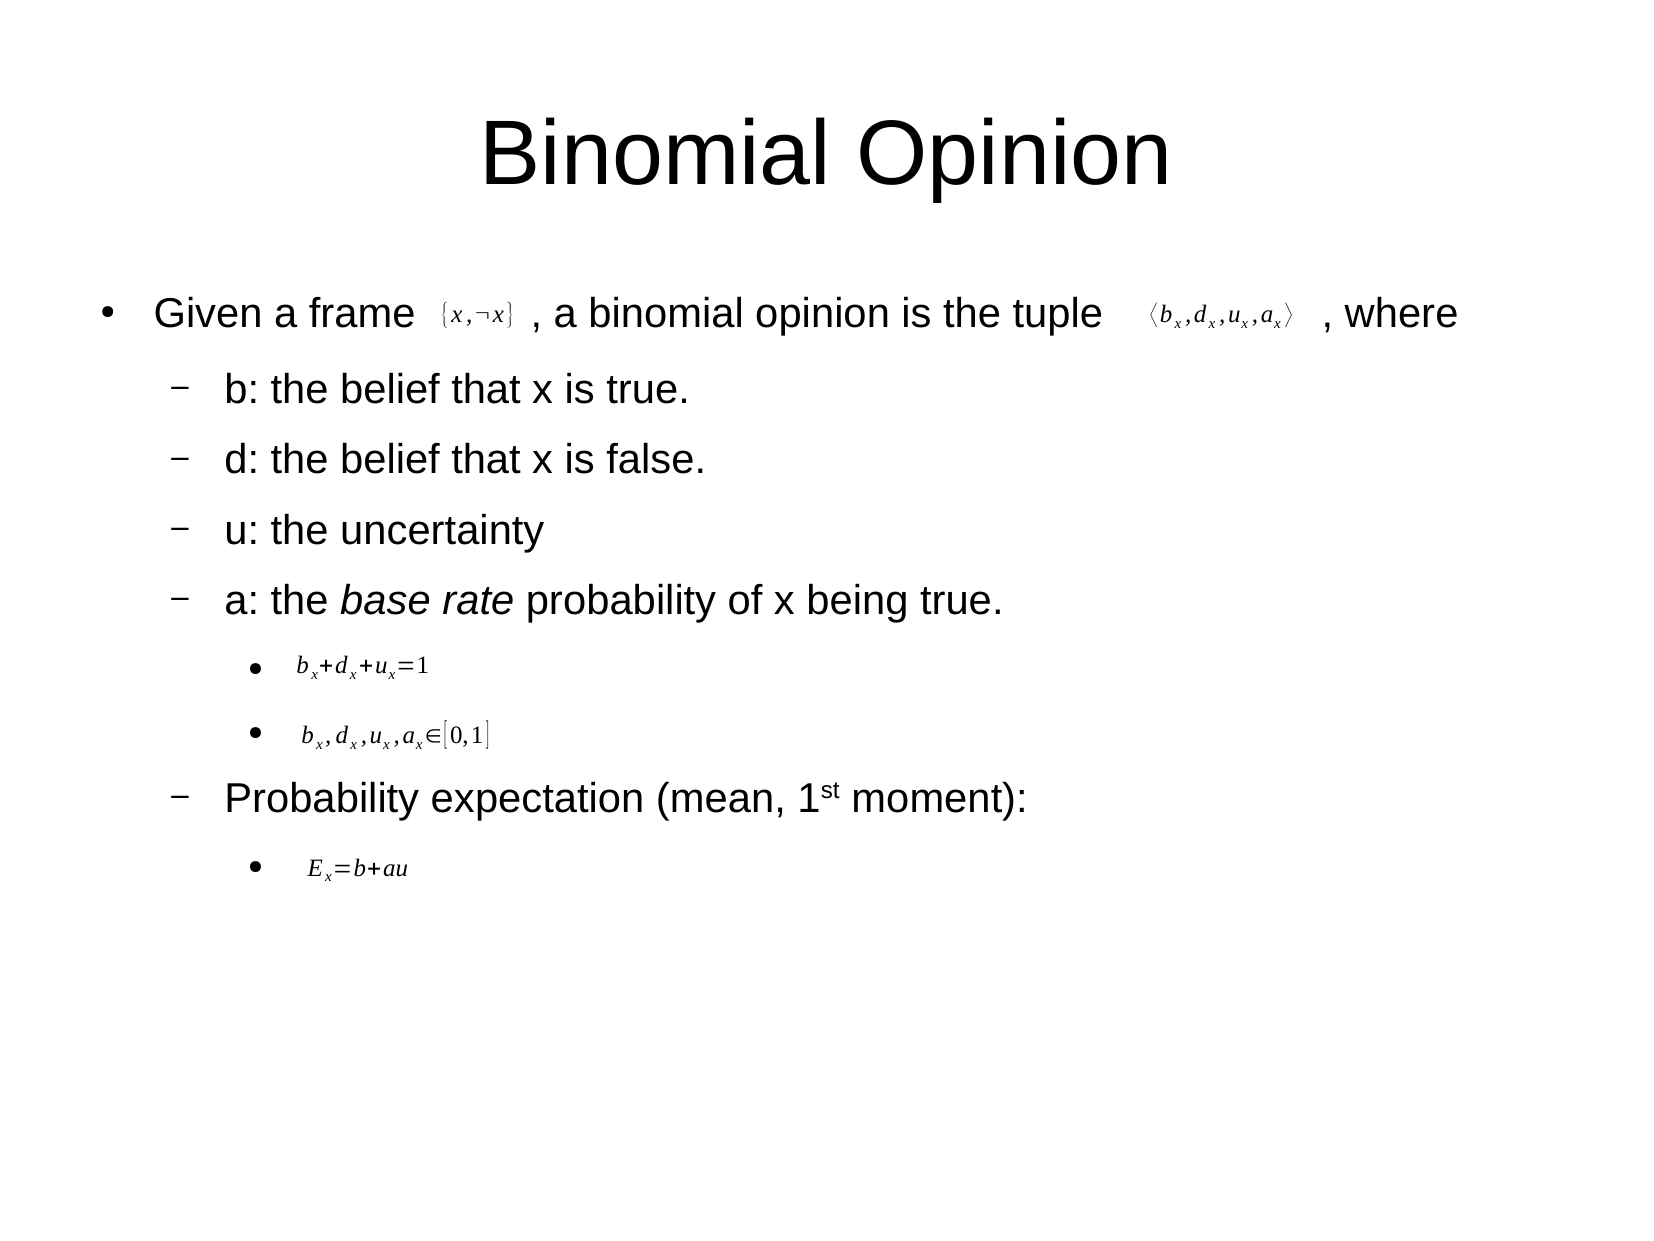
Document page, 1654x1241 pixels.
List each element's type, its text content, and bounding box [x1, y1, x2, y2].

chart [295, 720, 496, 753]
title Binomial Opinion [82, 49, 1571, 257]
chart [290, 651, 436, 683]
chart [1143, 300, 1299, 332]
chart [435, 300, 522, 329]
chart [300, 853, 415, 886]
list Given a frame , a binomial opinion is the tuple , where b: the belief that x is true. d: the belief that x is false. u: the uncertainty a: the base rate probability of x being true. Probability expectation (mean, 1st moment): [82, 290, 1571, 1010]
